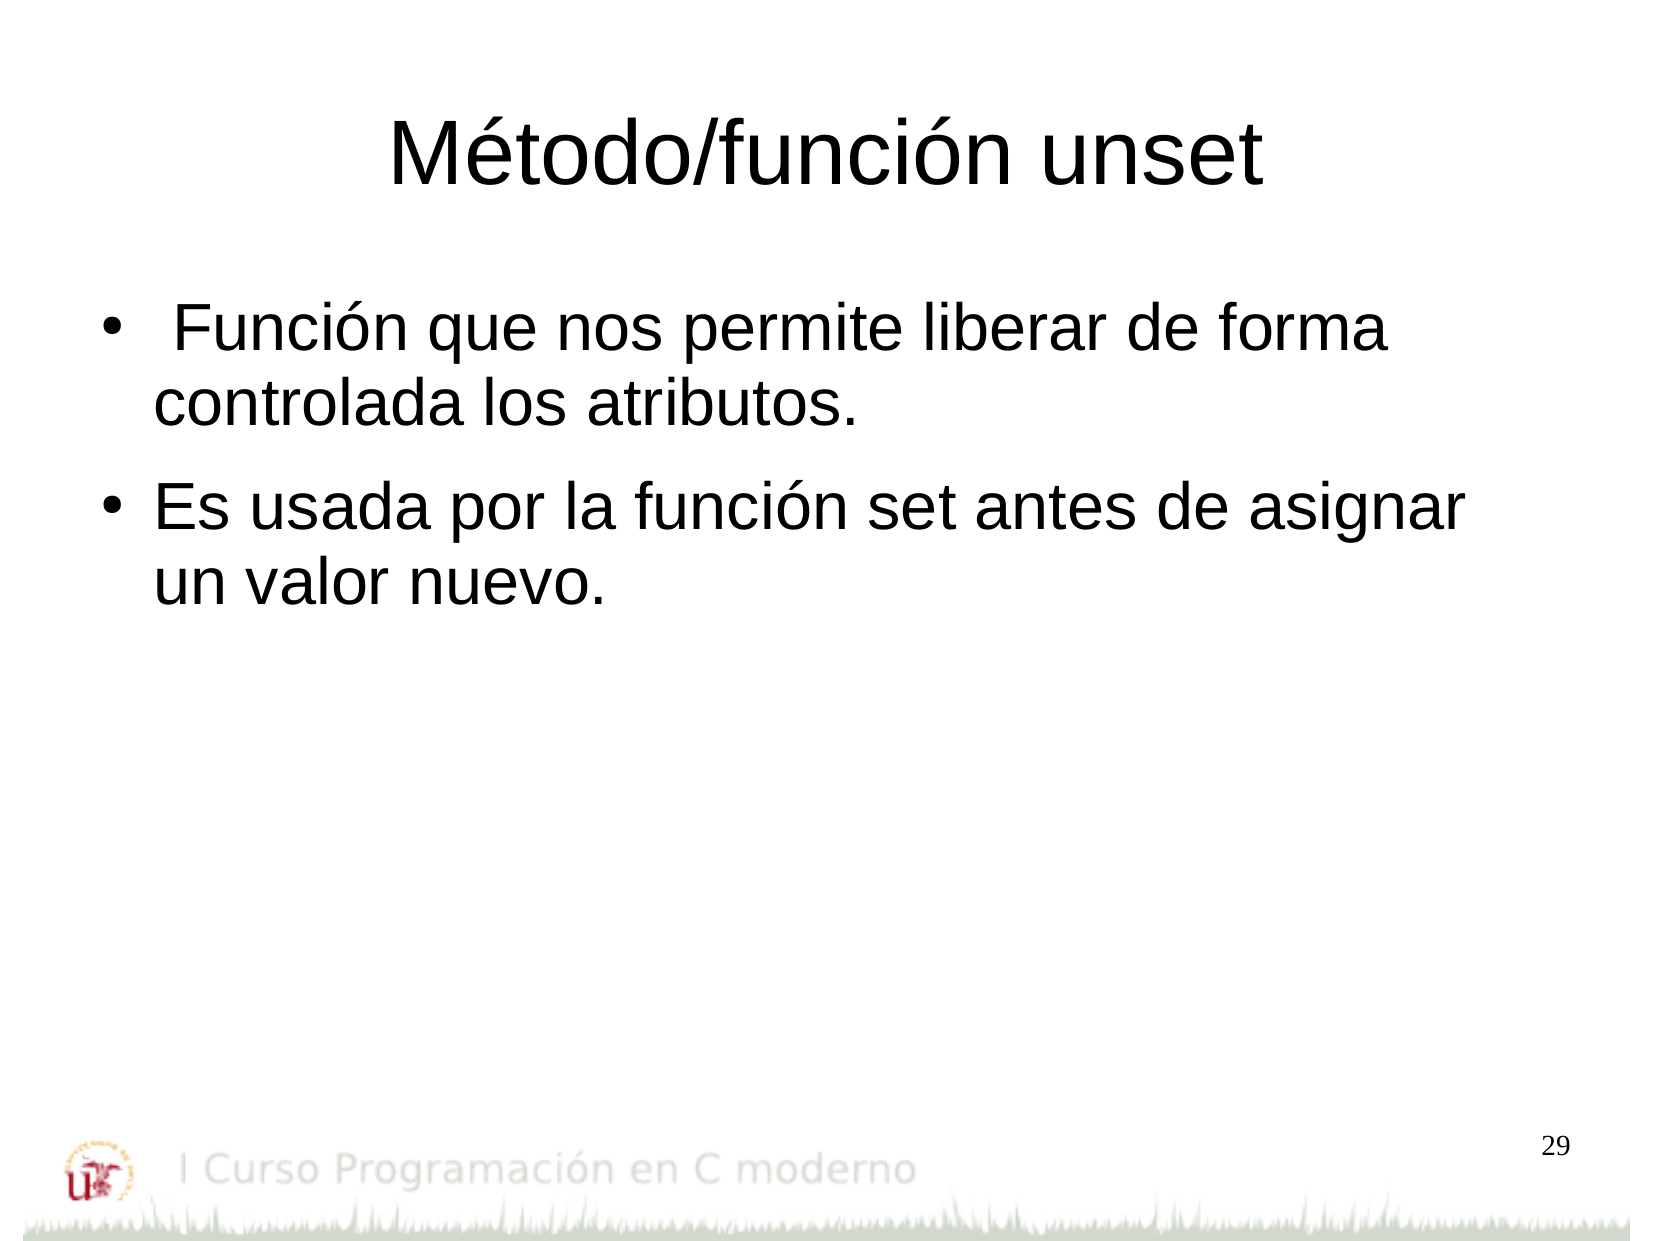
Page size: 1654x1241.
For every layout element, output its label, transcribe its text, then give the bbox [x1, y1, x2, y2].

picture [23, 1136, 1630, 1241]
list Función que nos permite liberar de forma controlada los atributos. Es usada por la función set antes de asignar un valor nuevo. [82, 290, 1538, 1010]
title Método/función unset [82, 49, 1571, 257]
